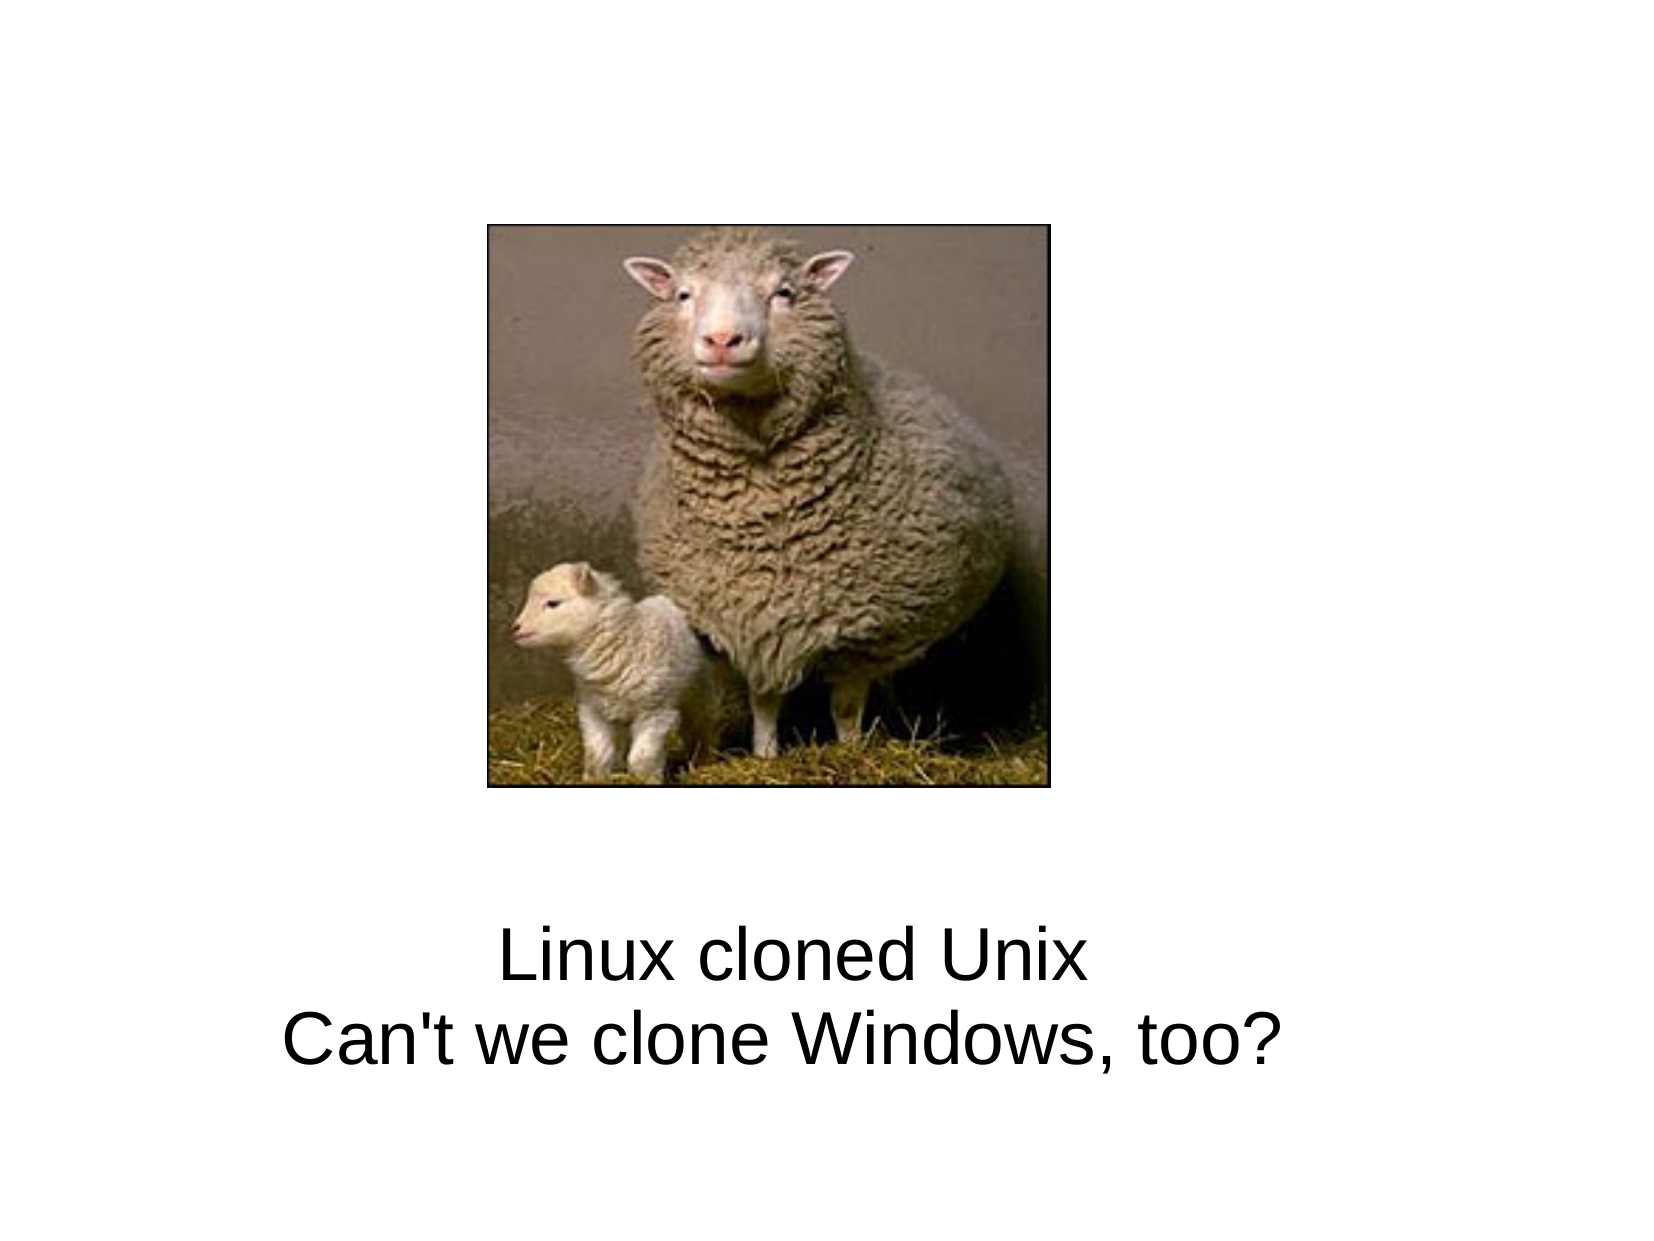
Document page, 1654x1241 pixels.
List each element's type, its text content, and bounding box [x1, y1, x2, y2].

title Linux cloned Unix Can't we clone Windows, too? [49, 900, 1538, 1093]
picture [487, 224, 1051, 788]
